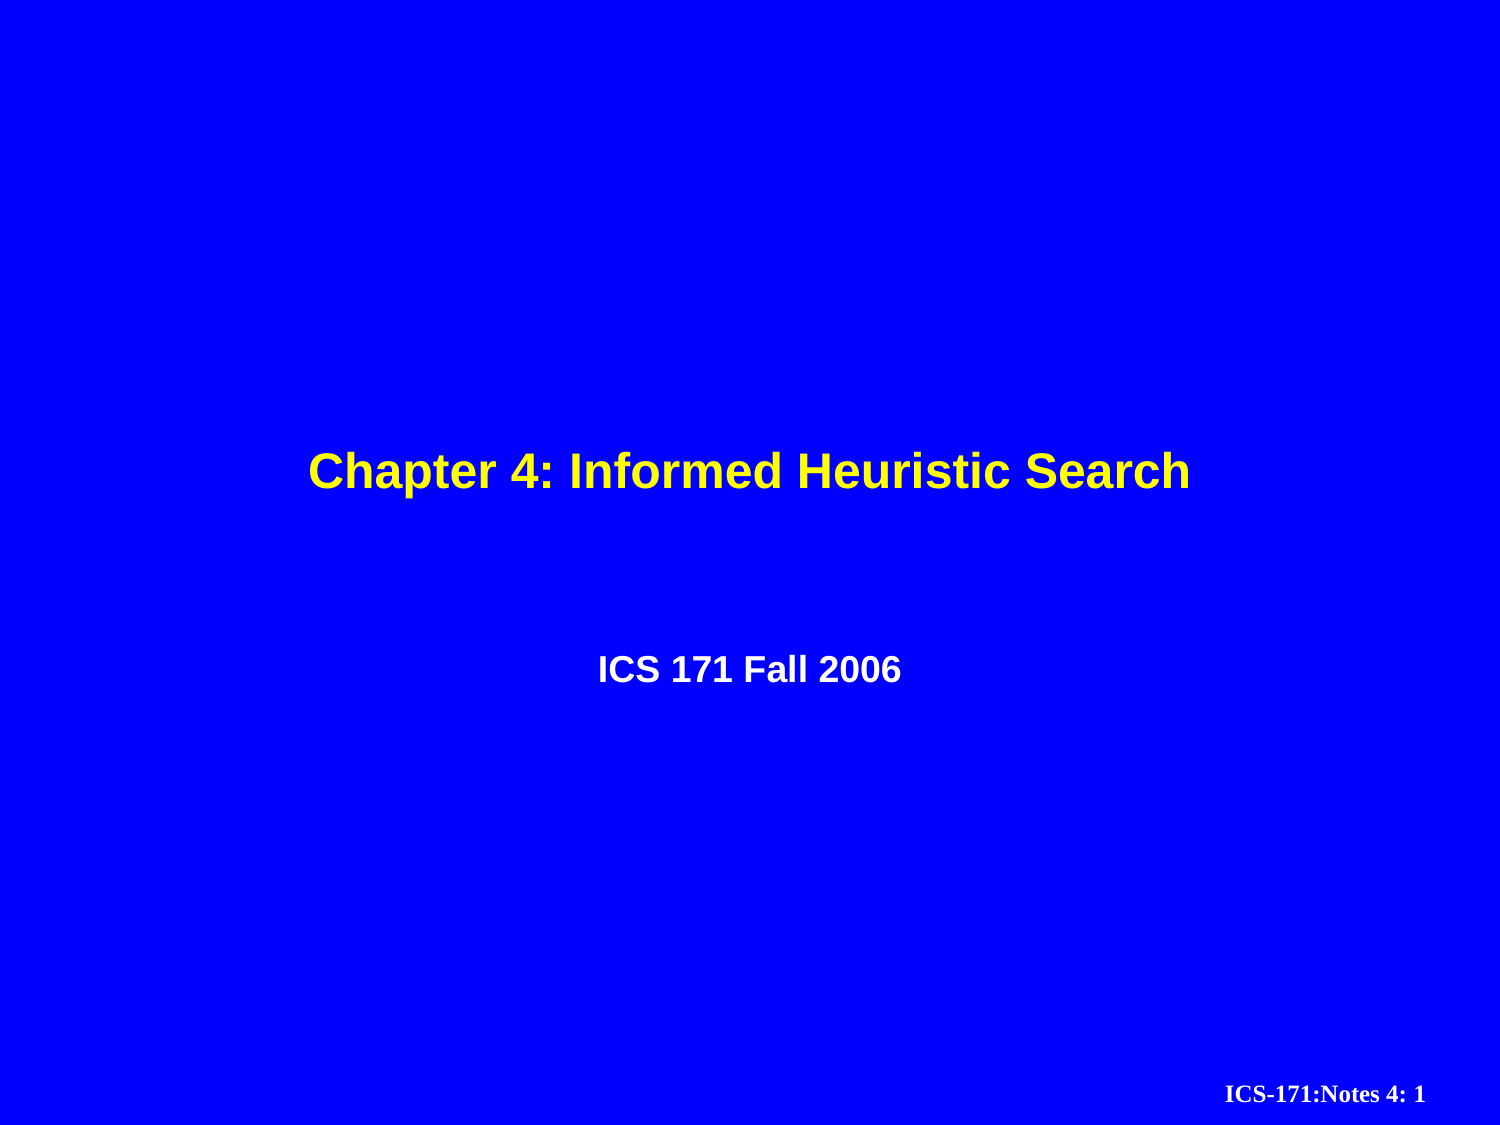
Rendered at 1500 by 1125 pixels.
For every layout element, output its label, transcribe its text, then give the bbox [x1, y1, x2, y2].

subtitle ICS 171 Fall 2006 [225, 637, 1276, 925]
title Chapter 4: Informed Heuristic Search [112, 374, 1388, 563]
